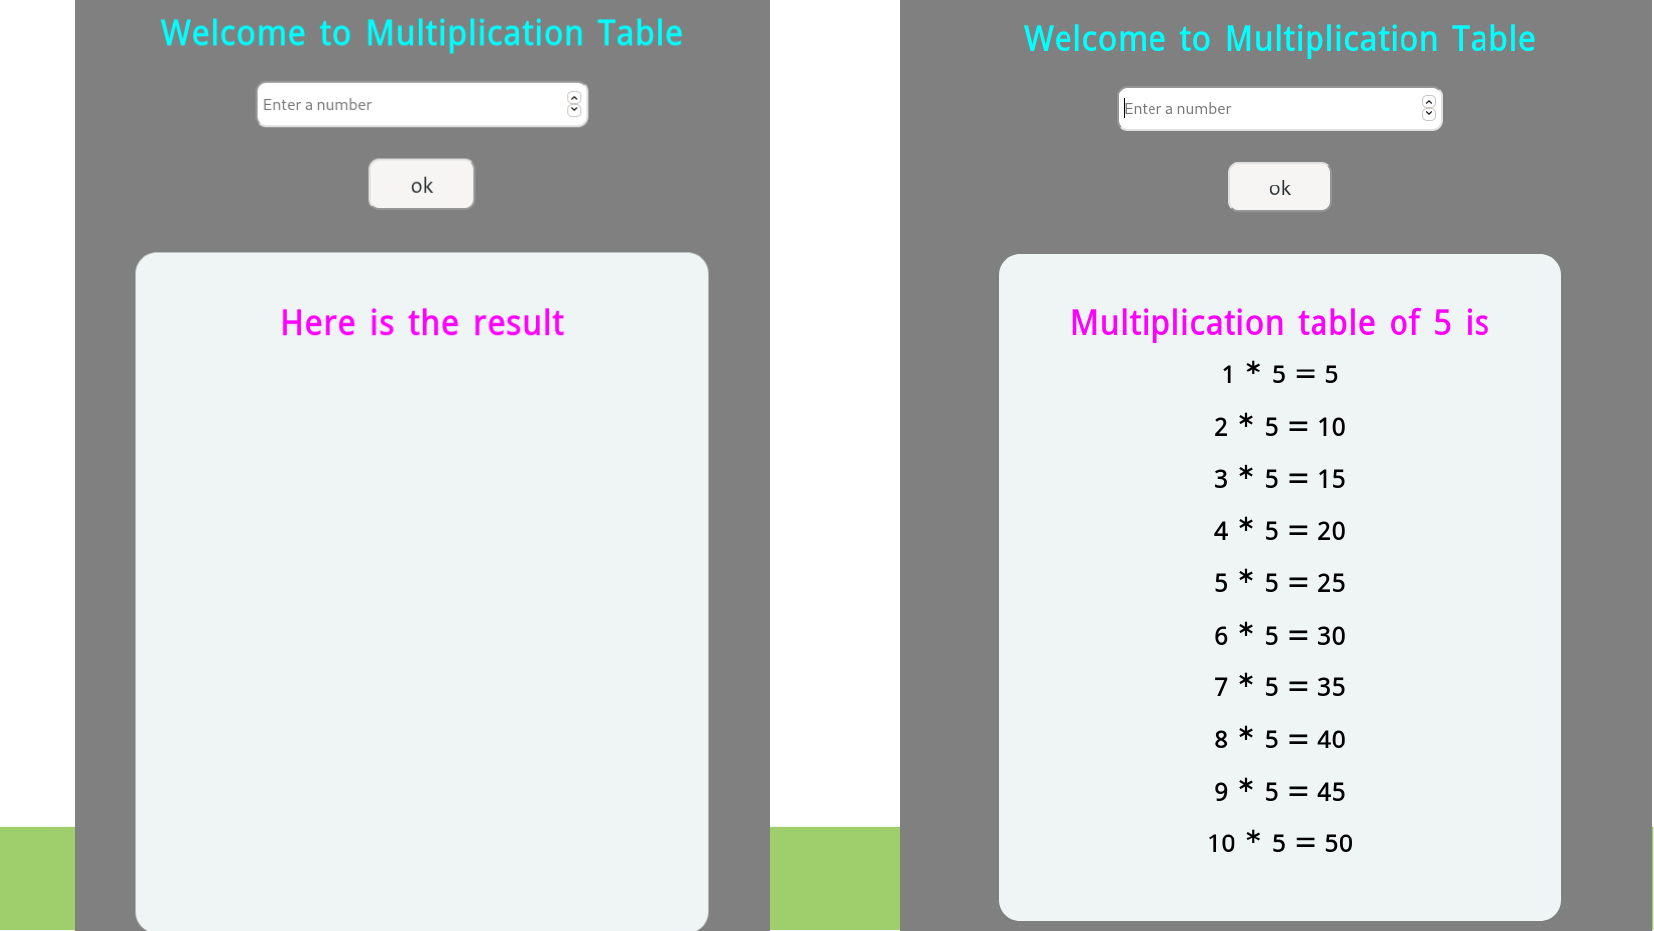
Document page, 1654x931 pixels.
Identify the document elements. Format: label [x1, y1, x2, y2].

picture [75, 0, 770, 931]
picture [900, 0, 1652, 931]
